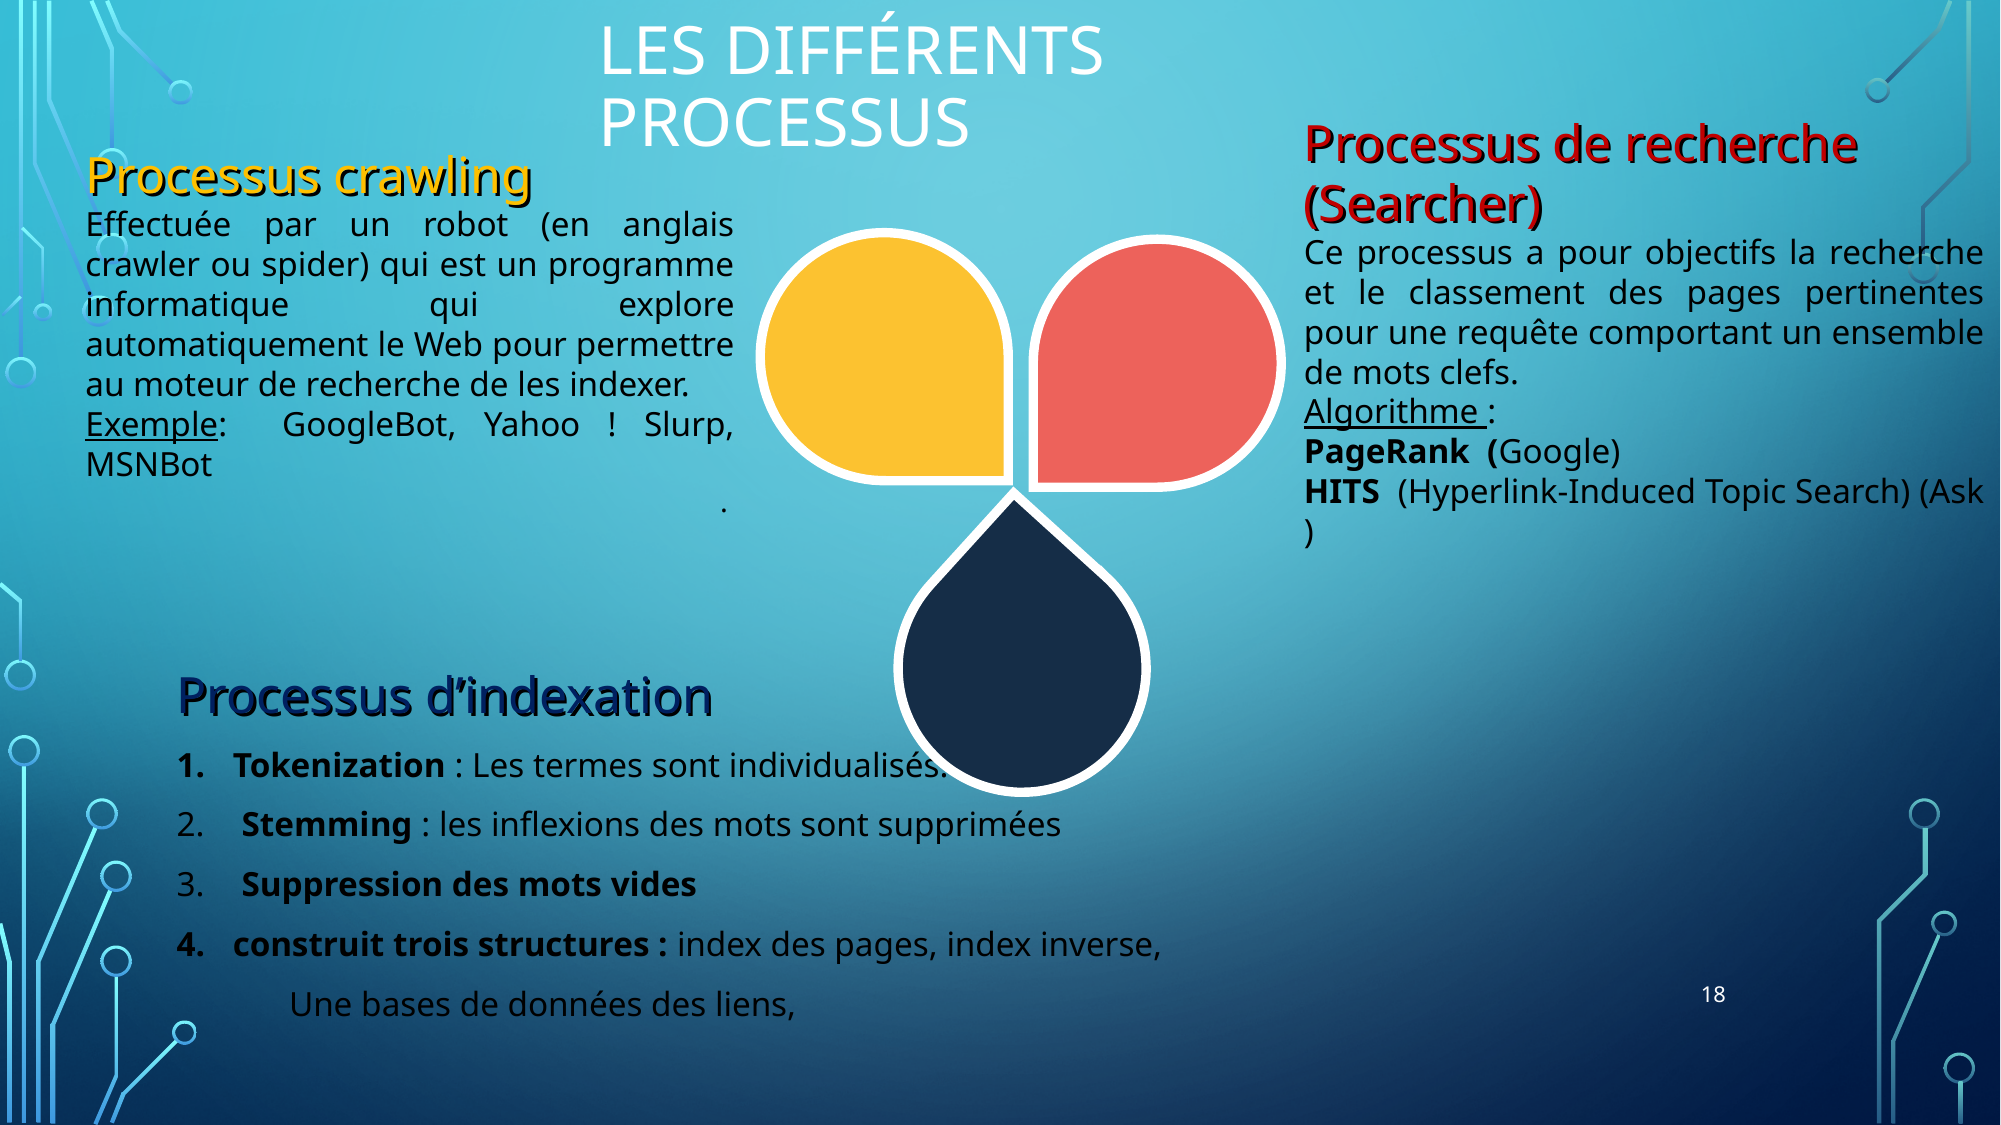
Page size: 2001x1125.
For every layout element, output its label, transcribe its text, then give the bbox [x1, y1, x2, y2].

text_box Processus crawling Effectuée par un robot (en anglais crawler ou spider) qui est un programme informatique qui explore automatiquement le Web pour permettre au moteur de recherche de les indexer. Exemple: GoogleBot, Yahoo ! Slurp, MSNBot . [85, 161, 736, 500]
text_box [898, 493, 1147, 793]
text_box [760, 232, 1009, 481]
text_box Processus de recherche (Searcher) Ce processus a pour objectifs la recherche et le classement des pages pertinentes pour une requête comportant un ensemble de mots clefs. Algorithme : PageRank (Google) HITS (Hyperlink-Induced Topic Search) (Ask ) [1303, 179, 1986, 483]
text_box [1685, 965, 1813, 1025]
text_box Processus d’indexation Tokenization : Les termes sont individualisés. Stemming : les inflexions des mots sont supprimées Suppression des mots vides construit trois structures : index des pages, index inverse, Une bases de données des liens, [176, 665, 1198, 1022]
text_box [1033, 239, 1282, 488]
text_box Les différents processus [583, 9, 1483, 87]
